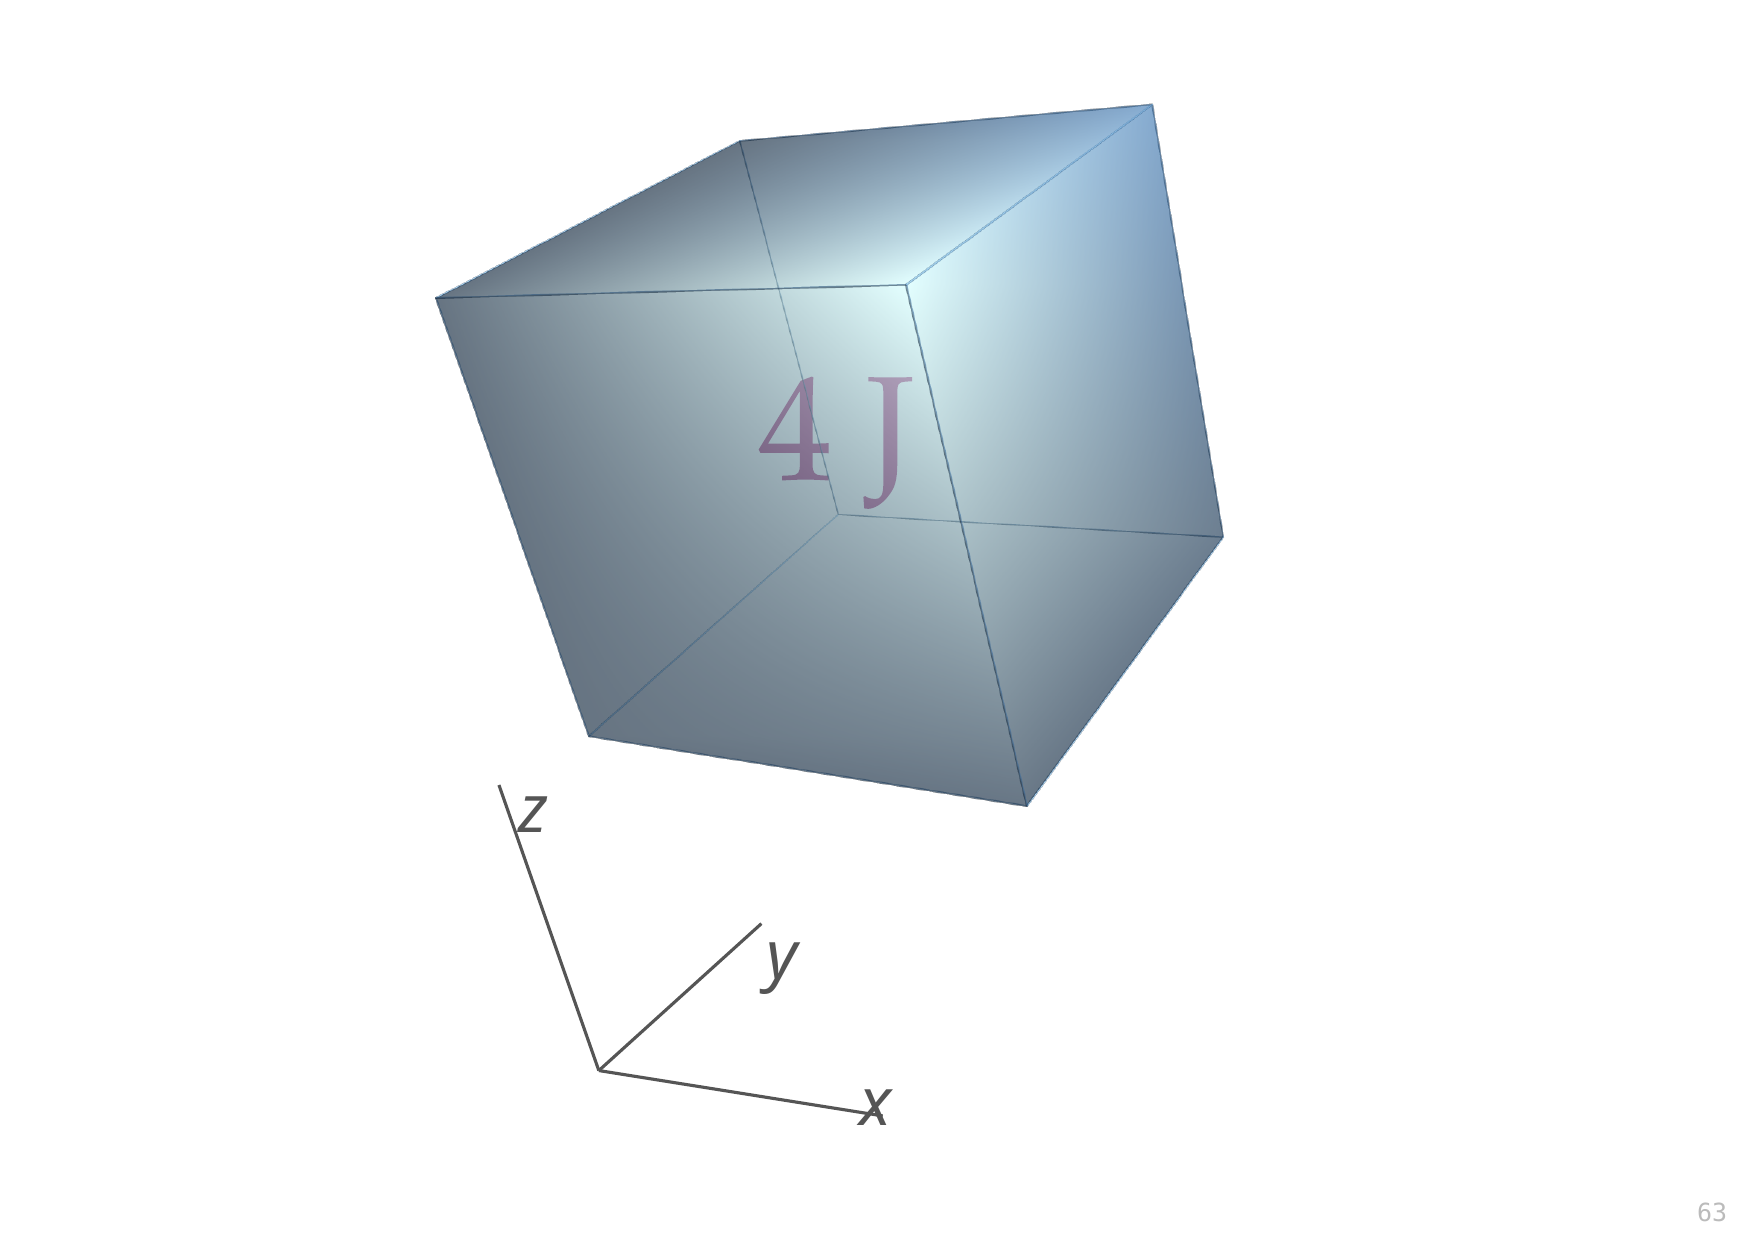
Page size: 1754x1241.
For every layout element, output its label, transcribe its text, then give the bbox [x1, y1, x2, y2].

text_box y [751, 899, 793, 982]
text_box z [503, 753, 543, 836]
text_box x [844, 1047, 886, 1129]
